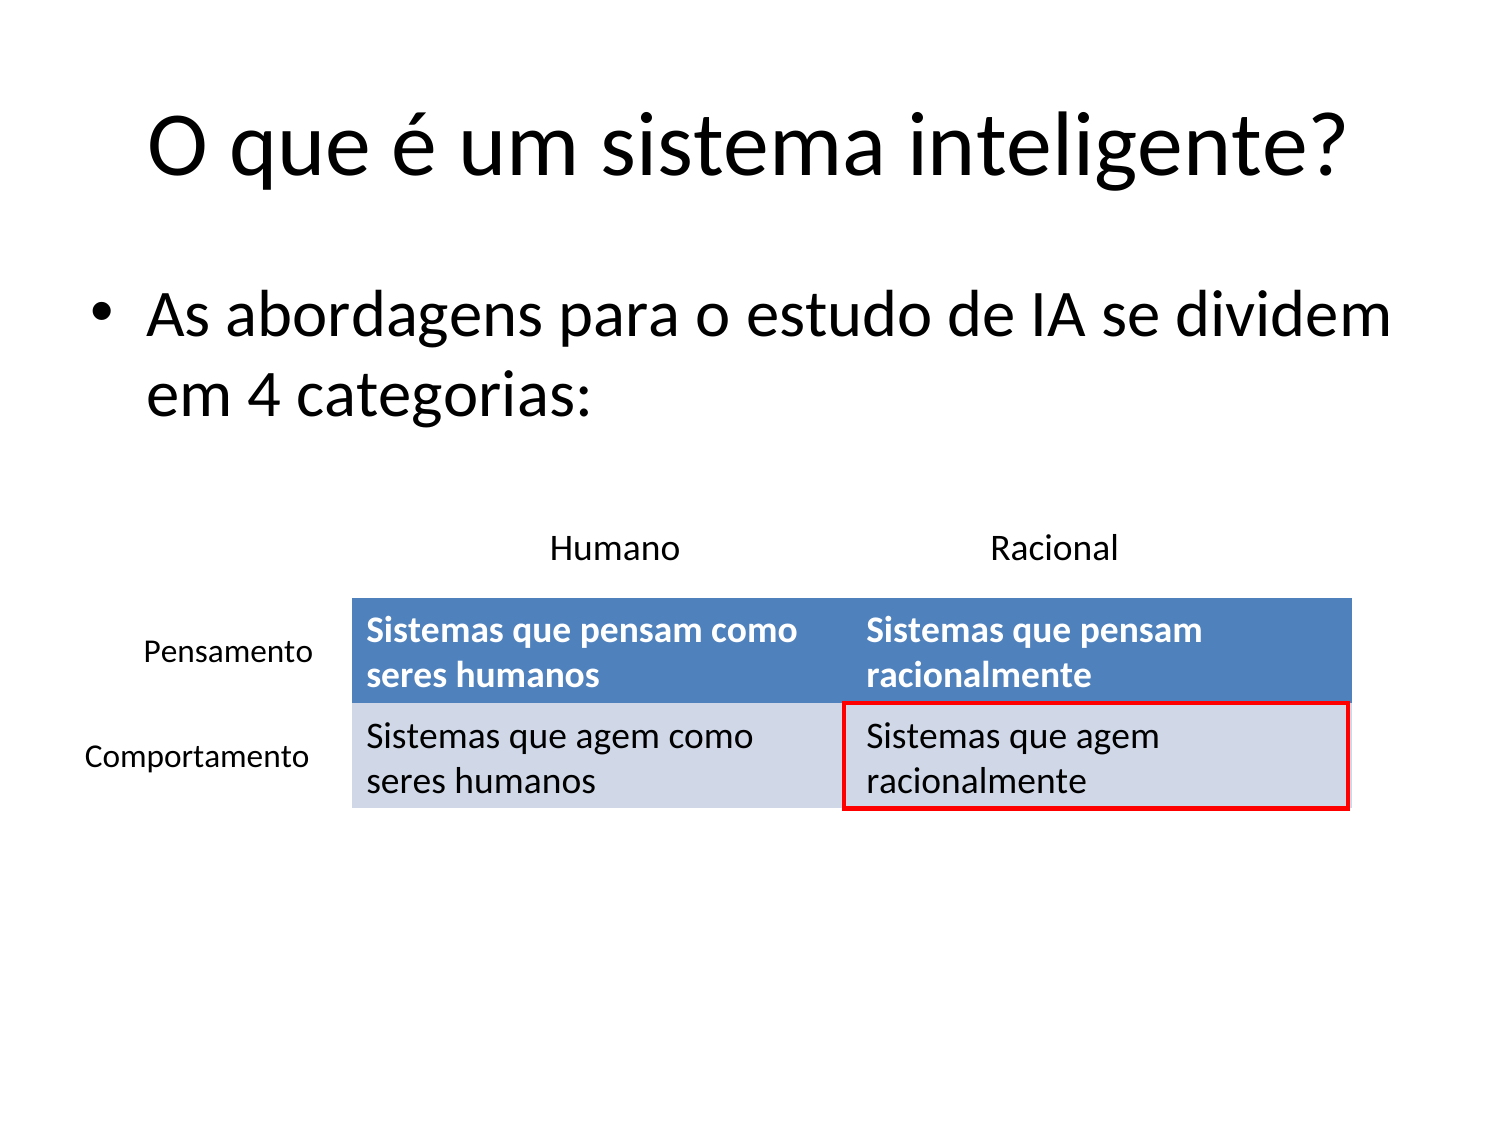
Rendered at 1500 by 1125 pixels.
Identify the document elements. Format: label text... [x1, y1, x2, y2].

text_box Humano [503, 515, 727, 577]
list As abordagens para o estudo de IA se dividem em 4 categorias: [75, 262, 1426, 1005]
table_header Sistemas que pensam racionalmente [852, 598, 1352, 703]
table_cell Sistemas que agem como seres humanos [352, 703, 842, 808]
table_cell Sistemas que agem racionalmente [852, 705, 1346, 806]
title O que é um sistema inteligente? [75, 21, 1426, 257]
table_header Sistemas que pensam como seres humanos [352, 598, 852, 703]
text_box Comportamento [70, 726, 334, 782]
text_box Racional [902, 515, 1208, 577]
text_box Pensamento [128, 621, 352, 677]
